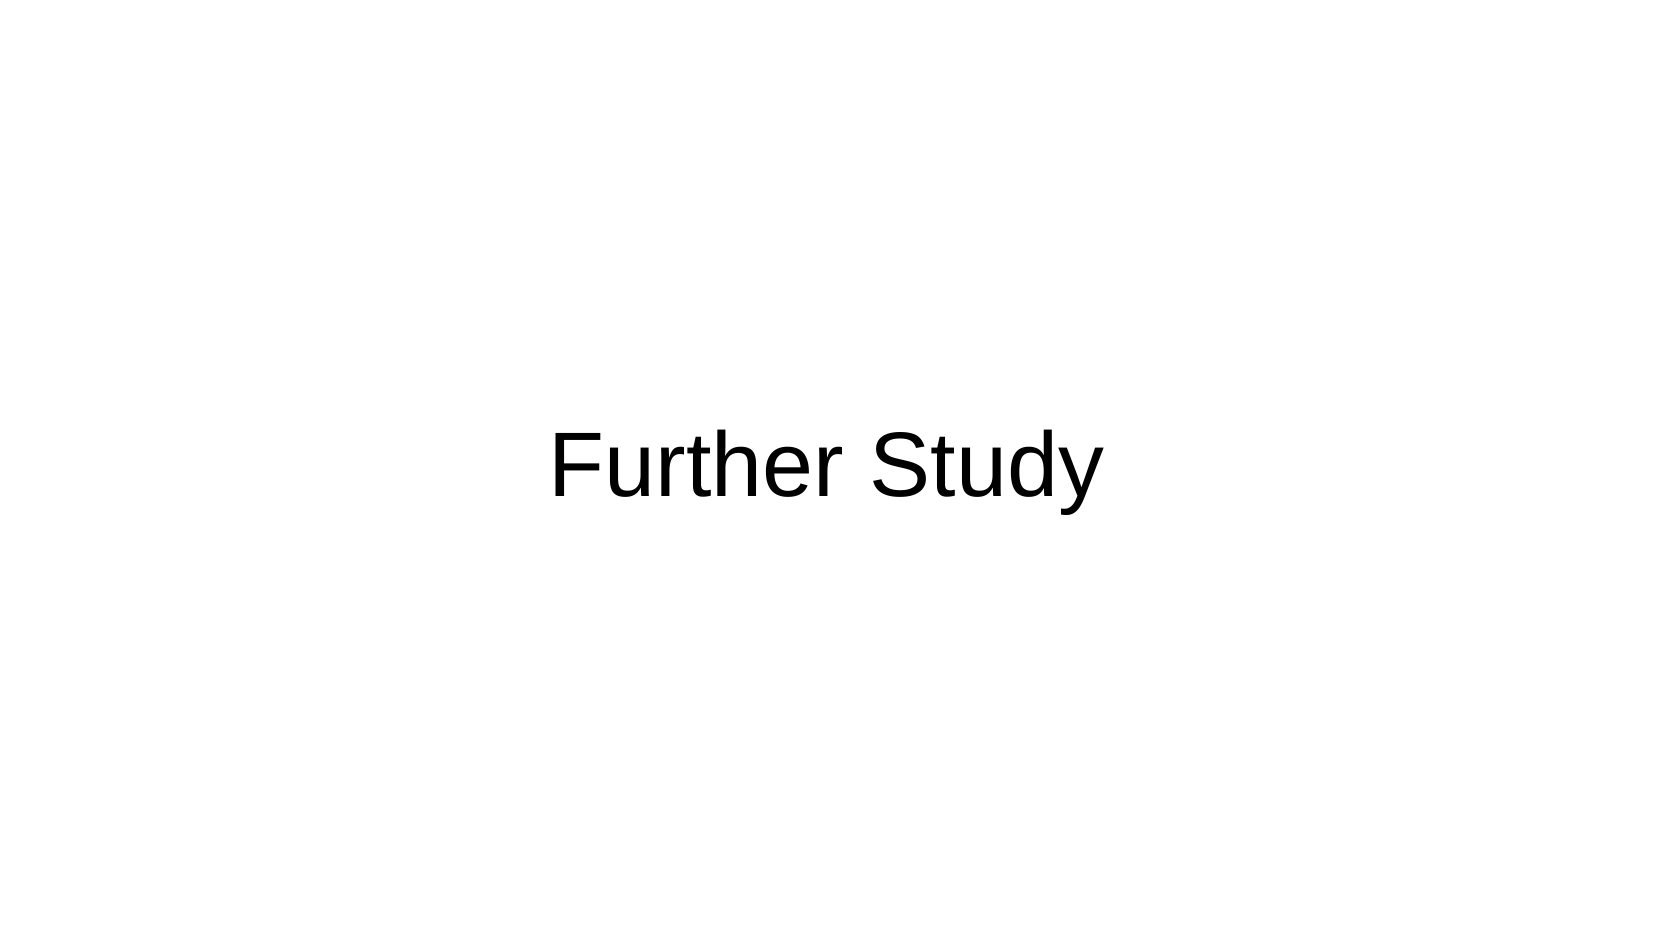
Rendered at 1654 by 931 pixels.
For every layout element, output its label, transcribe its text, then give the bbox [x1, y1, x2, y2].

title Further Study [82, 0, 1571, 931]
